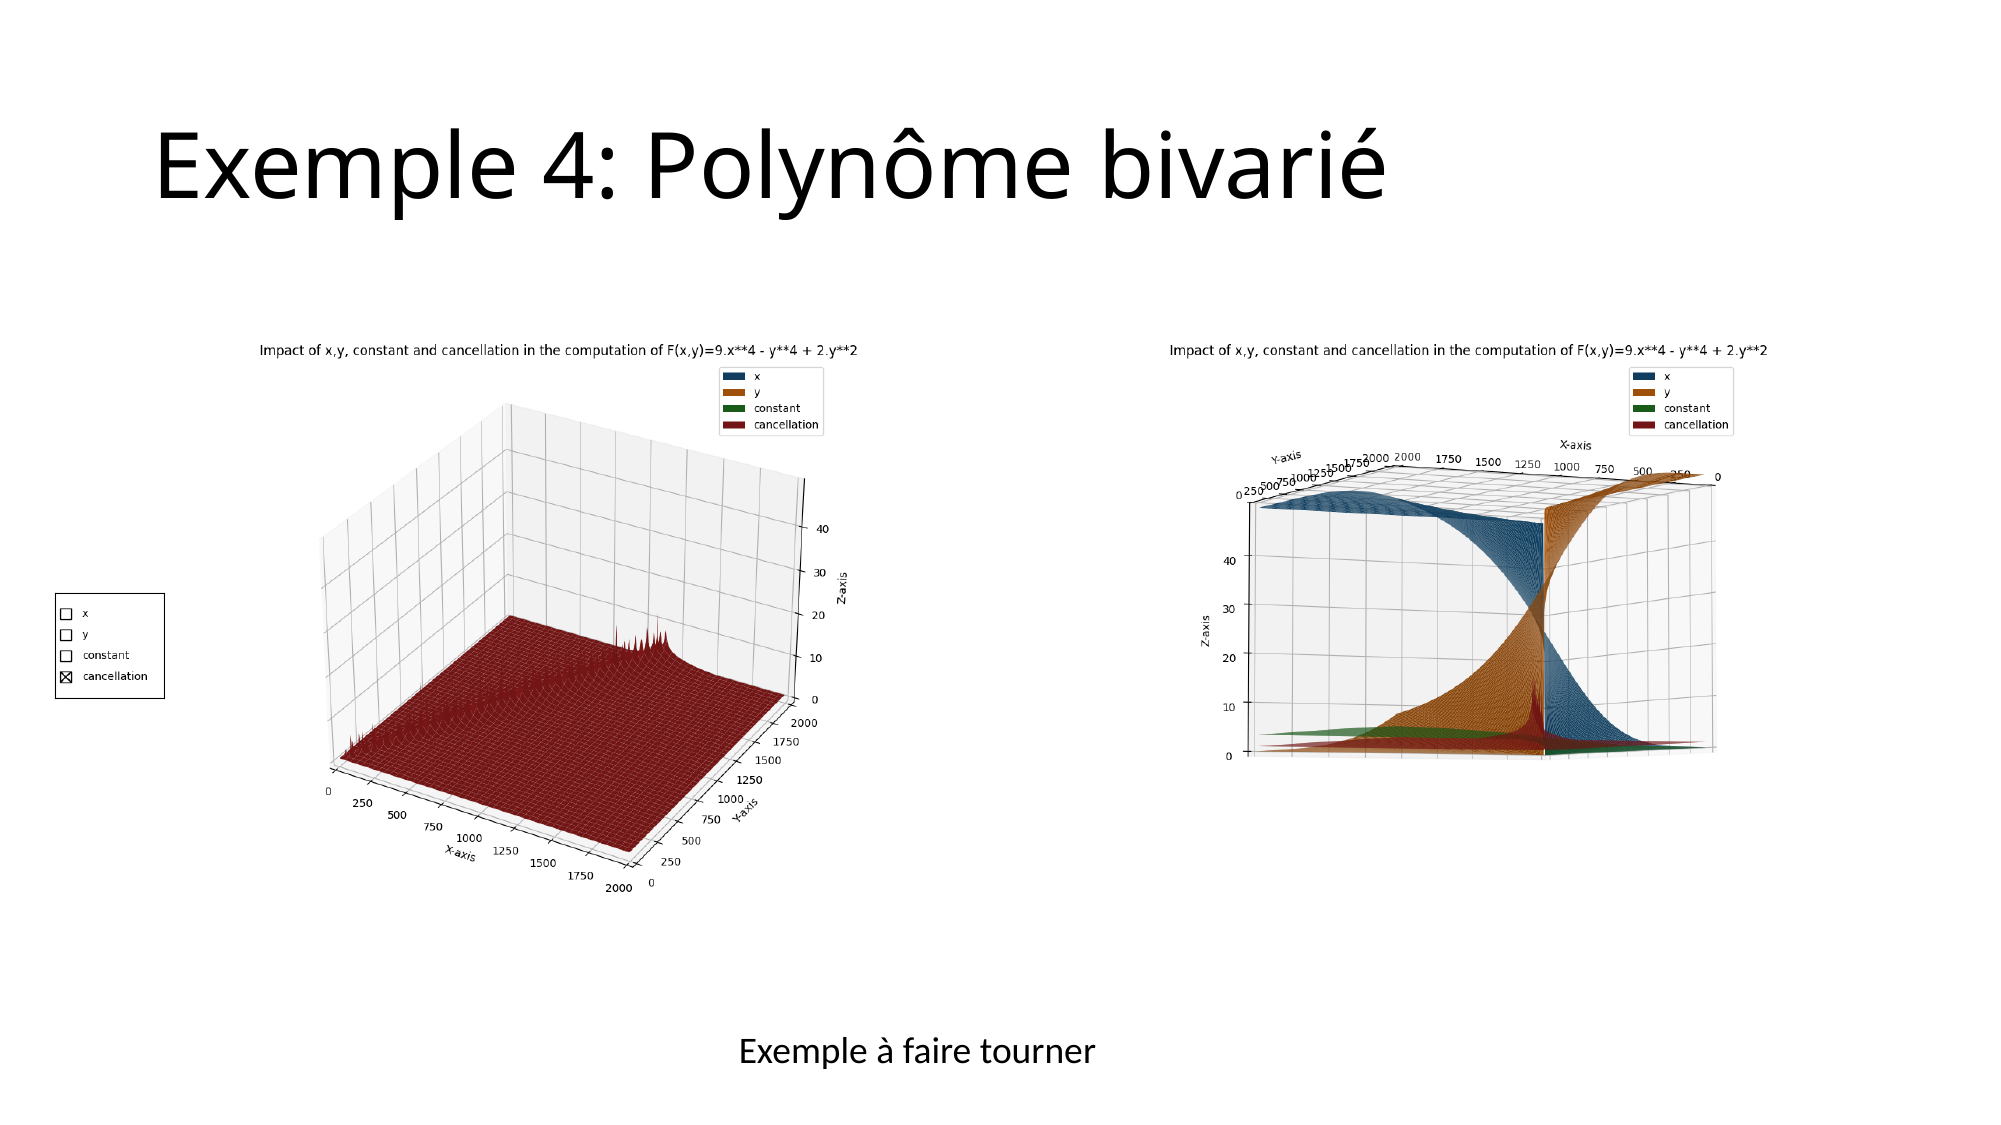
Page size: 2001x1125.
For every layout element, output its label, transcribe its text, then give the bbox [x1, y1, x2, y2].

title Exemple 4: Polynôme bivarié [137, 59, 1863, 277]
text_box Exemple à faire tourner [723, 1018, 1116, 1079]
picture [0, 277, 2000, 978]
